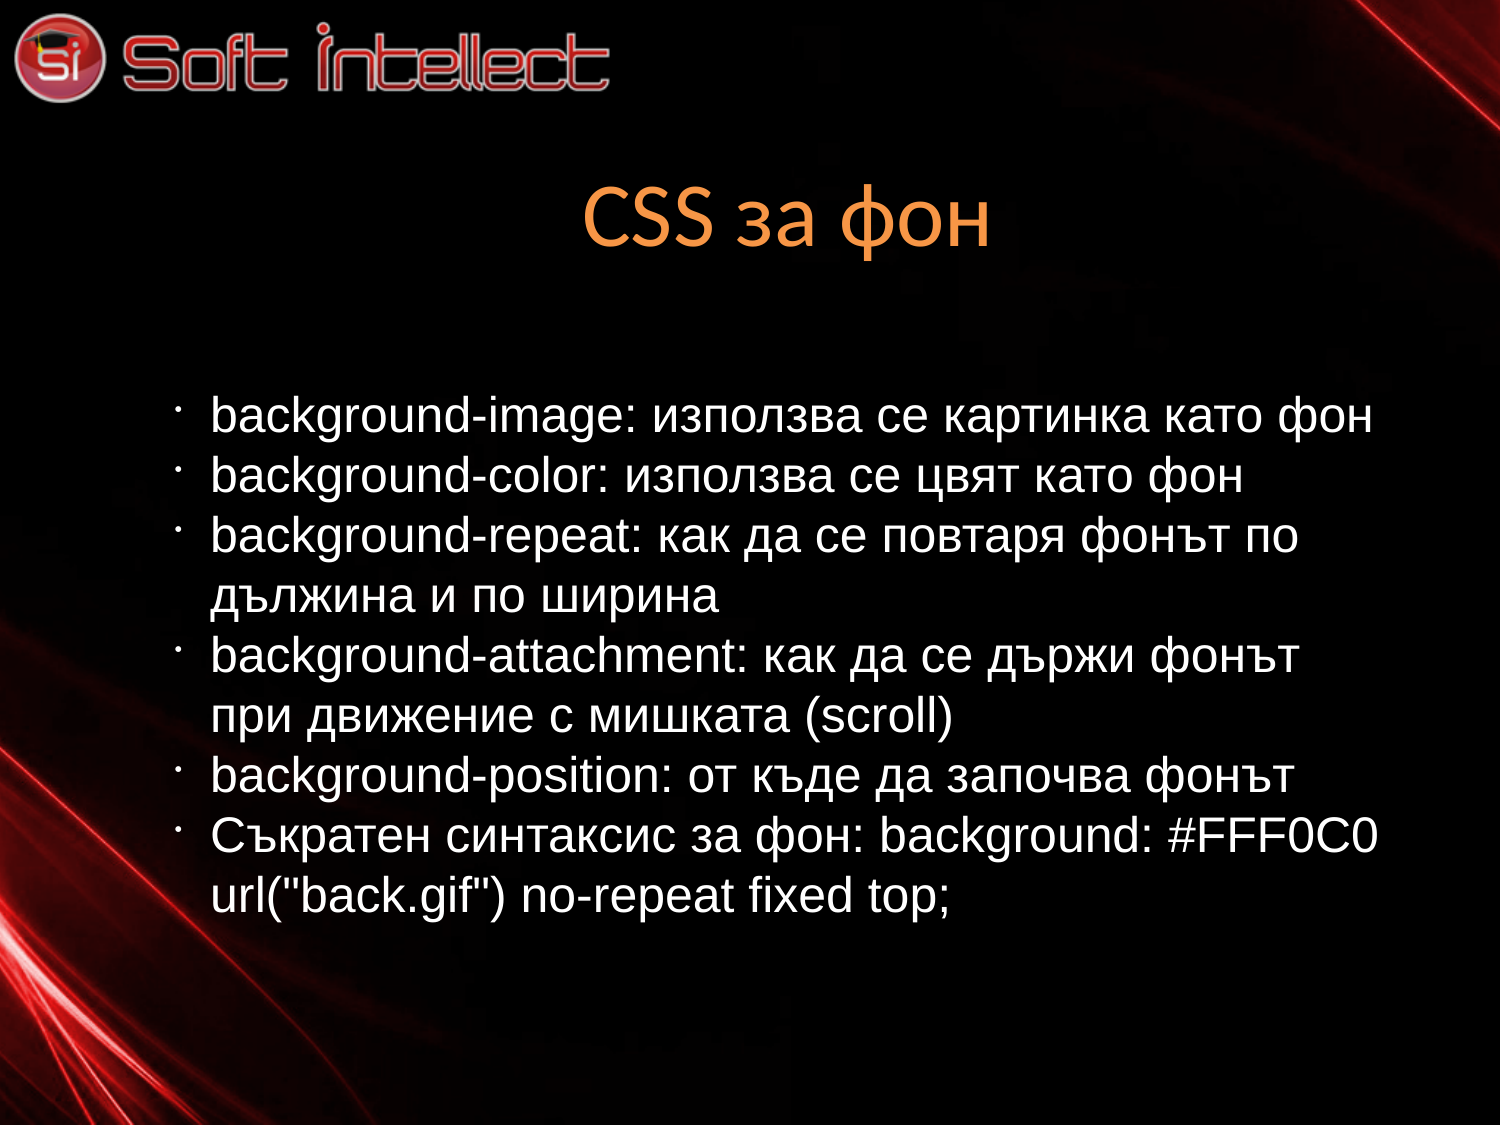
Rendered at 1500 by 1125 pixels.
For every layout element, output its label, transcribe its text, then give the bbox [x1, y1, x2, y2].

text_box background-image: използва се картинка като фон background-color: използва се цвят като фон background-repeat: как да се повтаря фонът по дължина и по ширина background-attachment: как да се държи фонът при движение с мишката (scroll) background-position: от къде да започва фонът Съкратен синтаксис за фон: background: #FFF0C0 url("back.gif") no-repeat fixed top; [159, 375, 1410, 1097]
picture [0, 0, 1500, 1125]
text_box CSS за фон [113, 116, 1464, 304]
